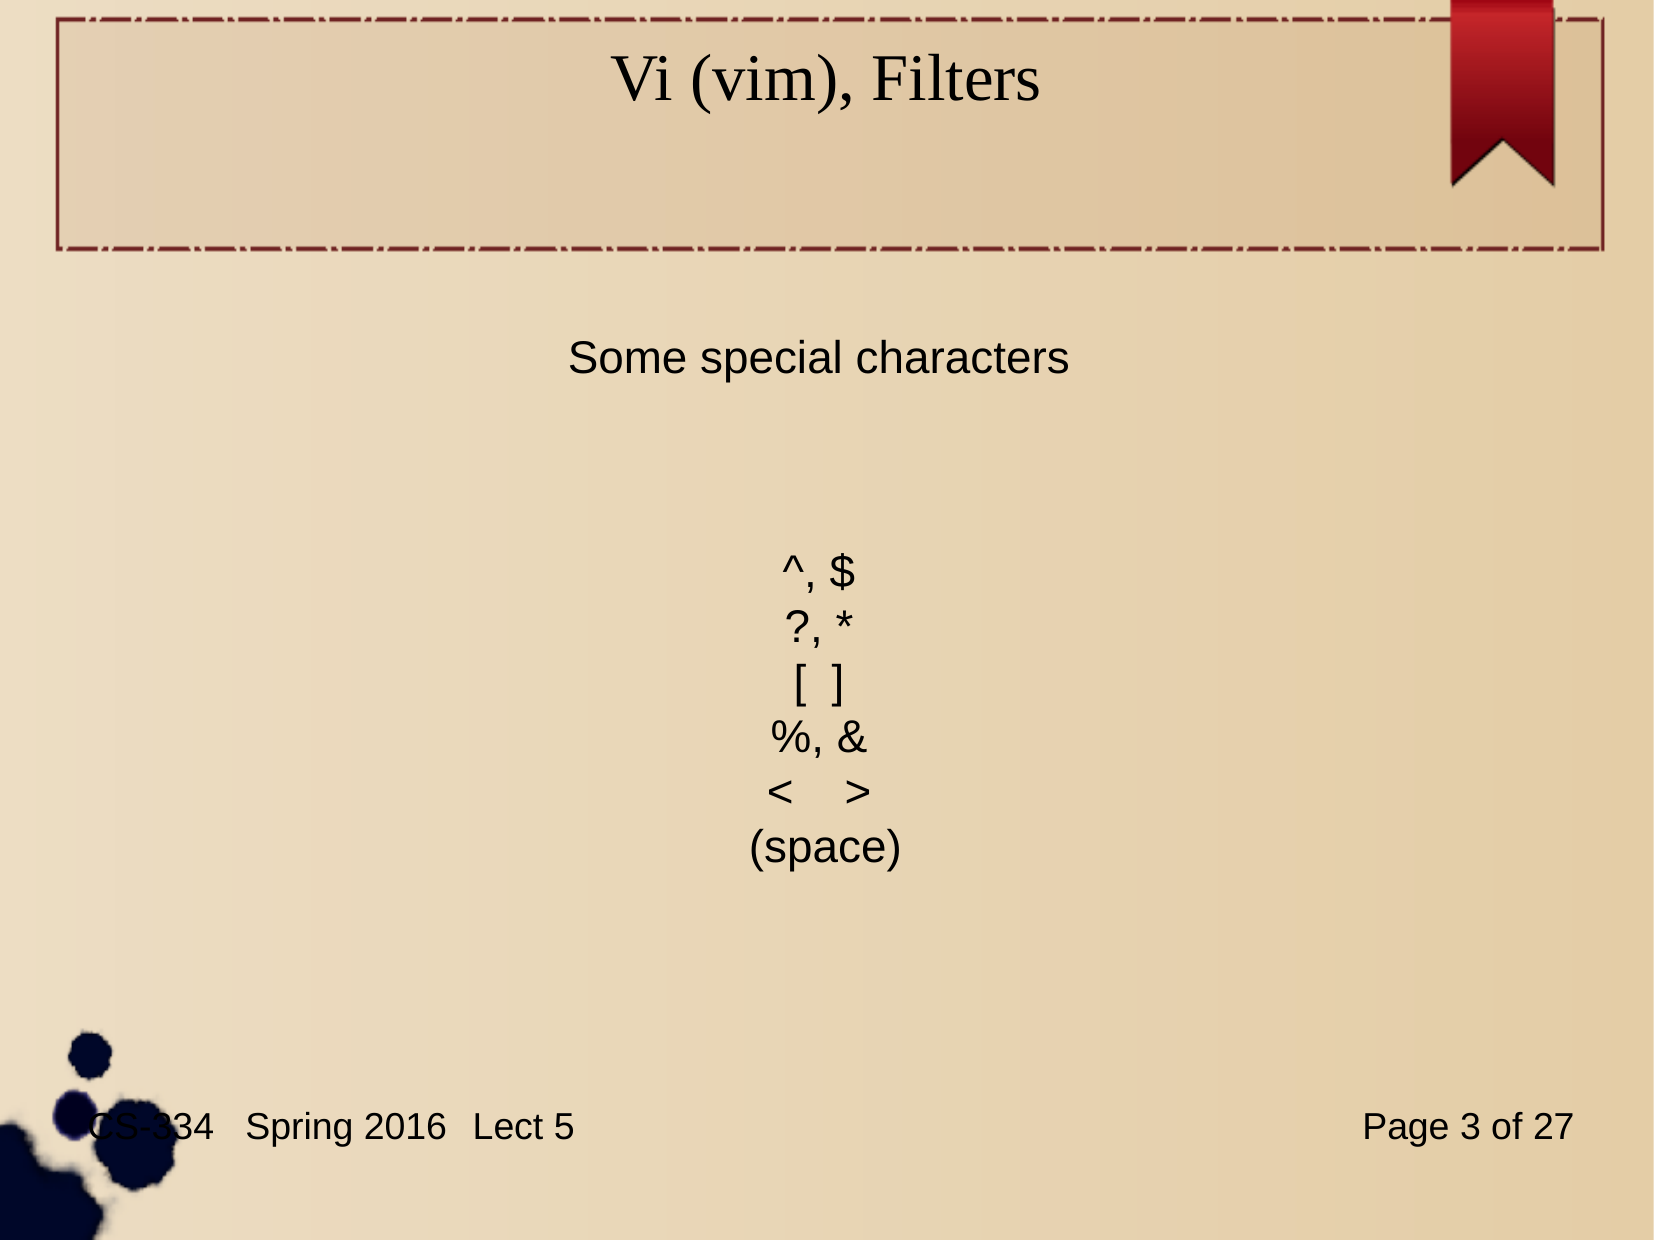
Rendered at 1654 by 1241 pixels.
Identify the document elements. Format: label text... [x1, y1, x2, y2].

picture [0, 0, 1654, 1240]
text_box Some special characters ^, $ ?, * [ ] %, & < > (space) [74, 240, 1564, 960]
text_box Vi (vim), Filters [82, 35, 1571, 192]
text_box CS-334 Spring 2016 Lect 5 Page <number> of 27 [6, 1095, 1654, 1165]
